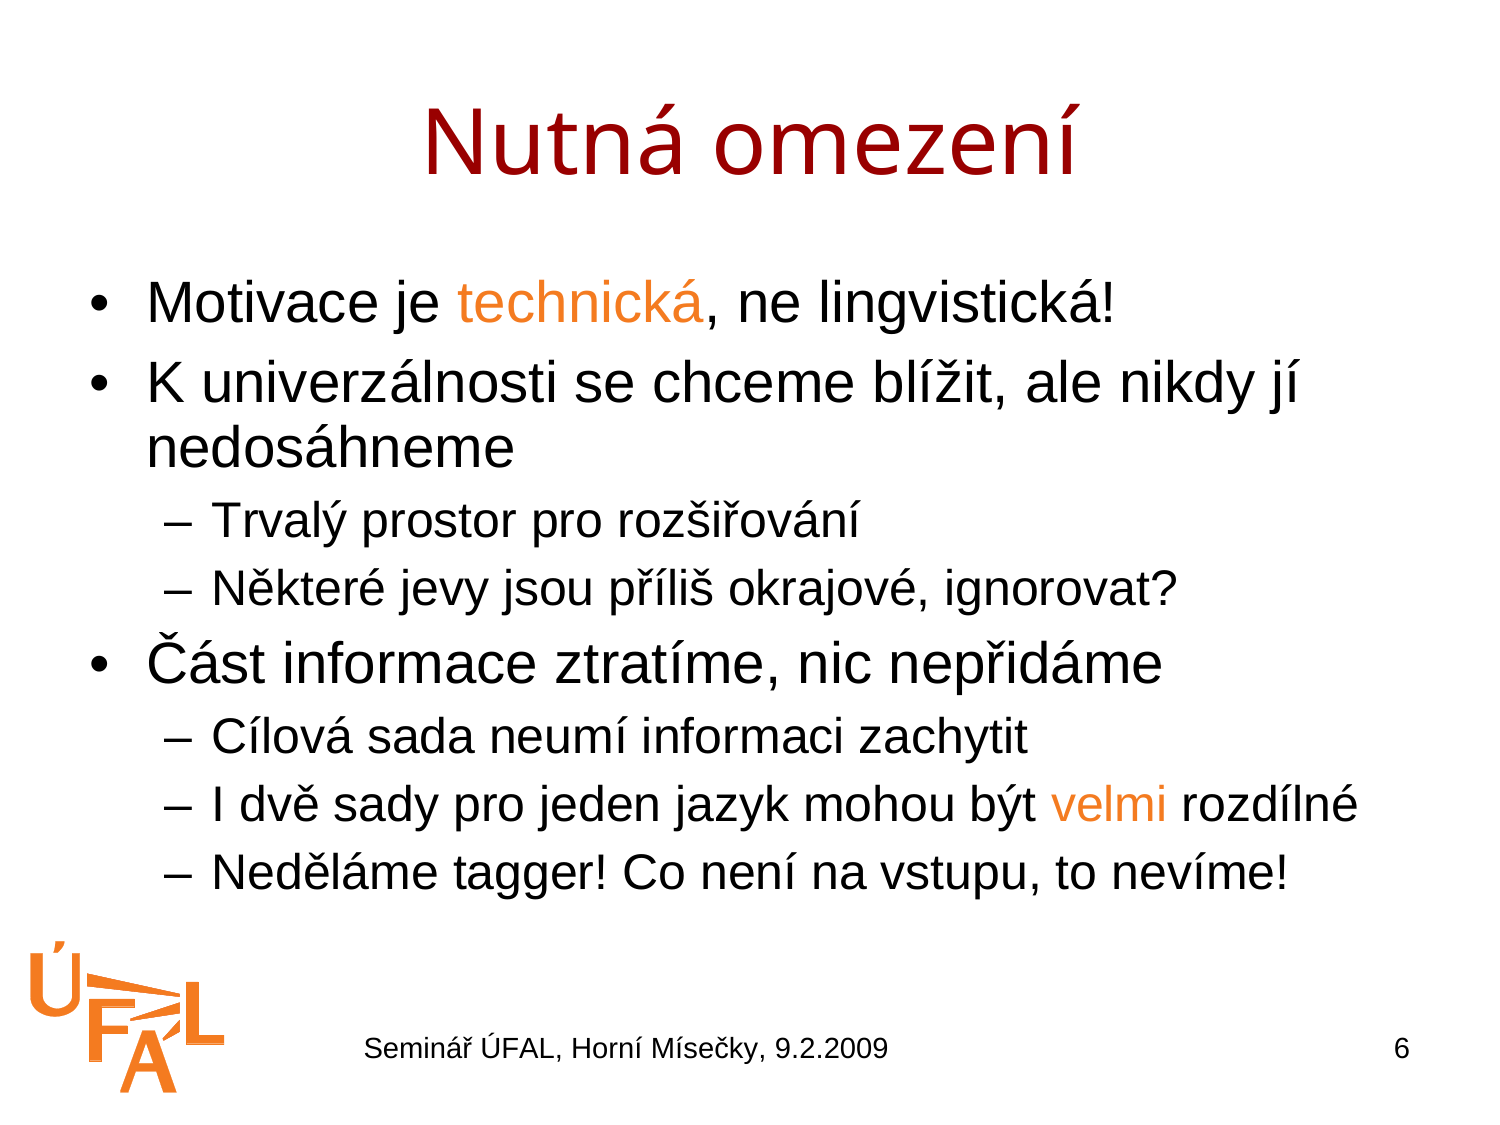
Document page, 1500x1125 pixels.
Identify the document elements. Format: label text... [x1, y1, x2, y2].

title Nutná omezení [75, 45, 1426, 233]
list Motivace je technická, ne lingvistická! K univerzálnosti se chceme blížit, ale nikdy jí nedosáhneme Trvalý prostor pro rozšiřování Některé jevy jsou příliš okrajové, ignorovat? Část informace ztratíme, nic nepřidáme Cílová sada neumí informaci zachytit I dvě sady pro jeden jazyk mohou být velmi rozdílné Neděláme tagger! Co není na vstupu, to nevíme! [75, 262, 1426, 1006]
